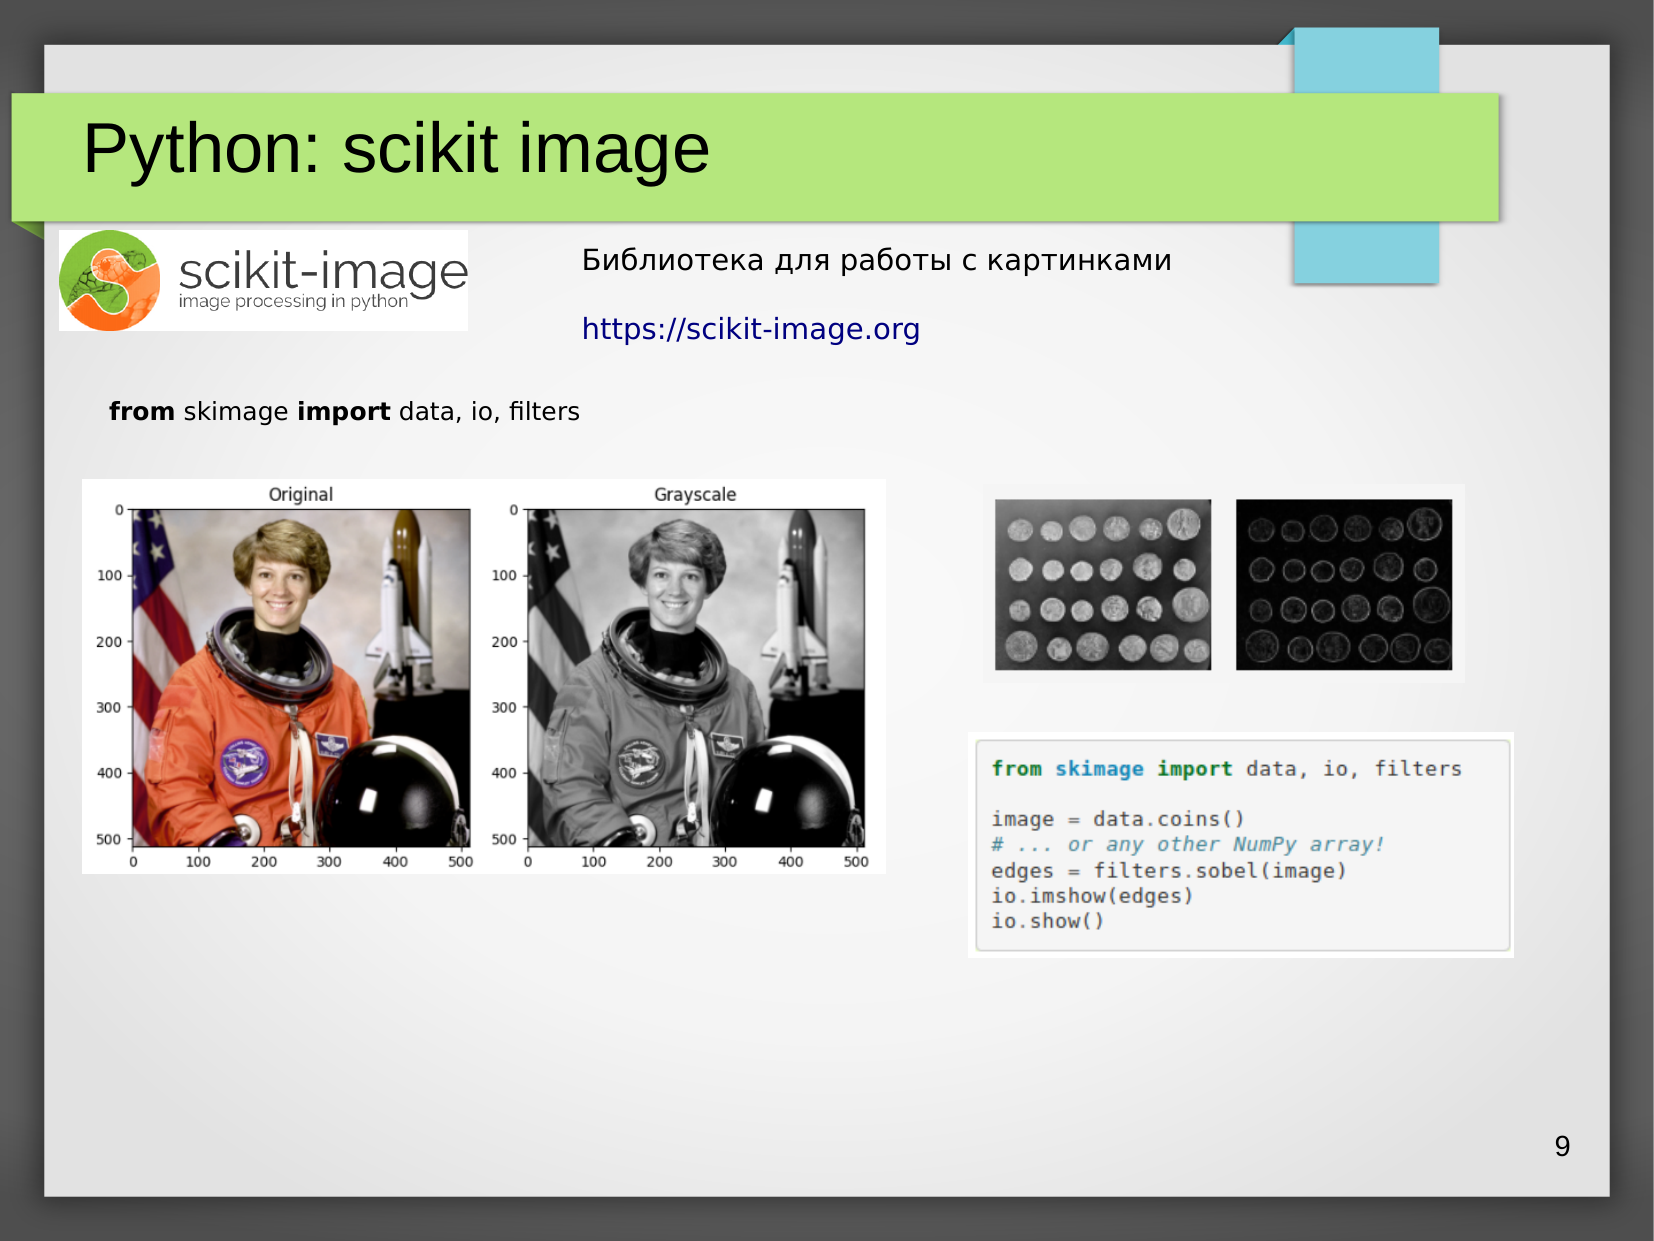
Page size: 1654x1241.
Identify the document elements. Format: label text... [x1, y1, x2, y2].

picture [0, 0, 1654, 1241]
title Python: scikit image [82, 106, 1264, 190]
text_box Библиотека для работы с картинками https://scikit-image.org [566, 236, 1229, 389]
text_box from skimage import data, io, filters [94, 389, 721, 464]
